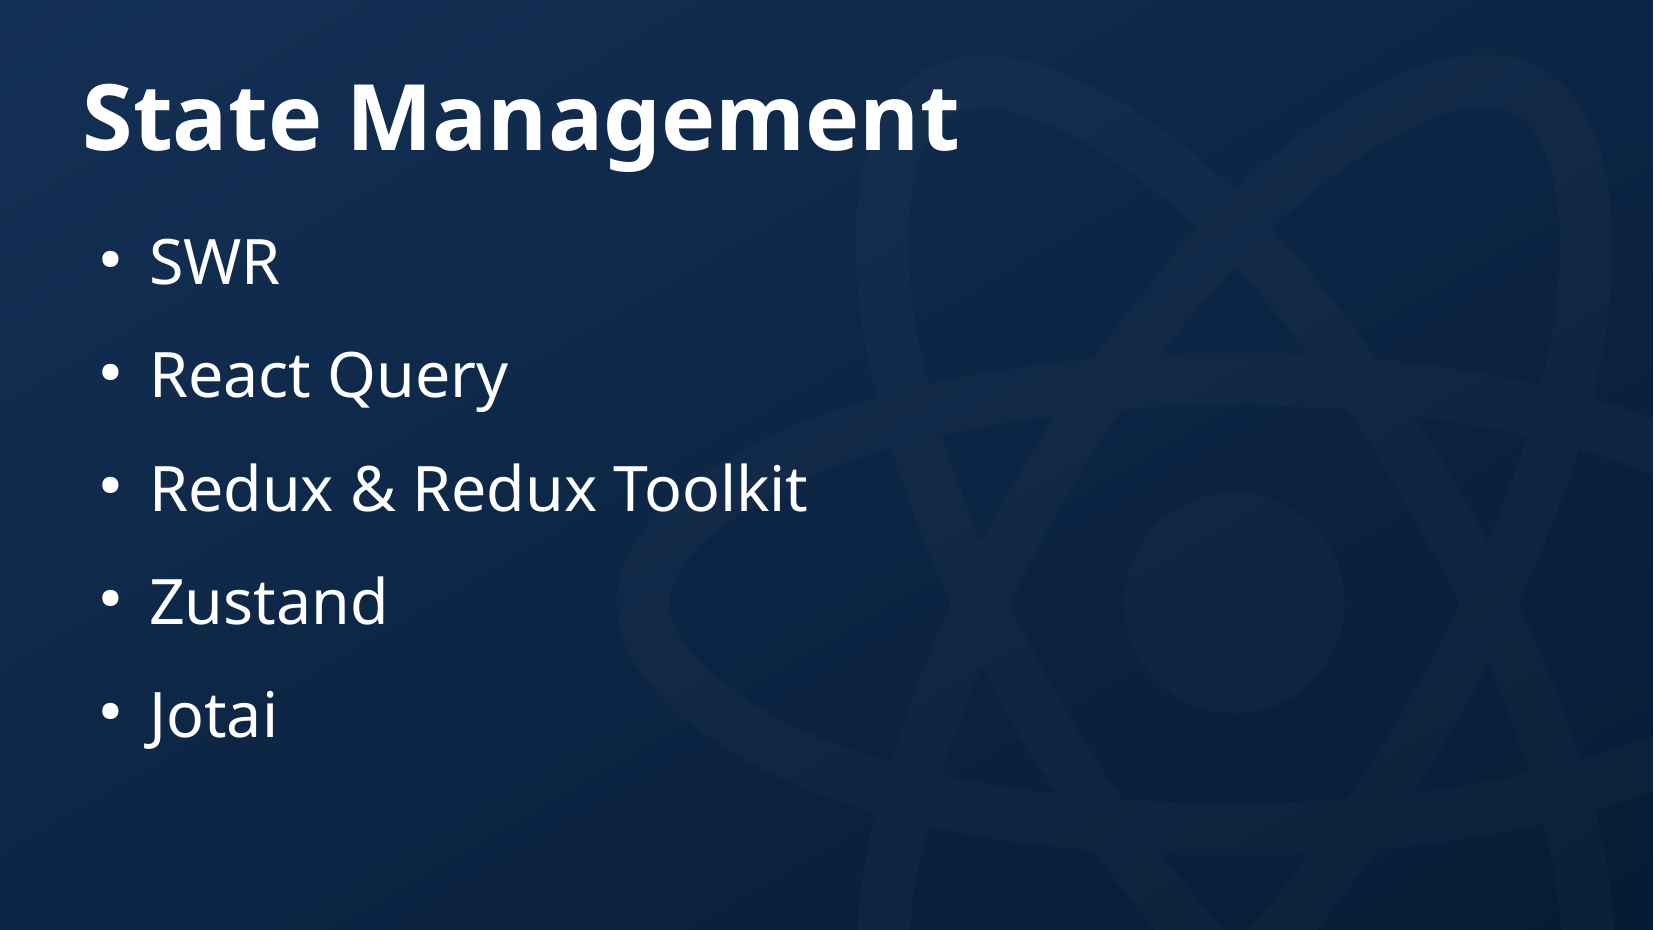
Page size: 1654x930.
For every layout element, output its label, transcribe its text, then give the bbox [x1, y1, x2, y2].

list SWR React Query Redux & Redux Toolkit Zustand Jotai [82, 217, 1571, 757]
title State Management [82, 37, 1571, 193]
